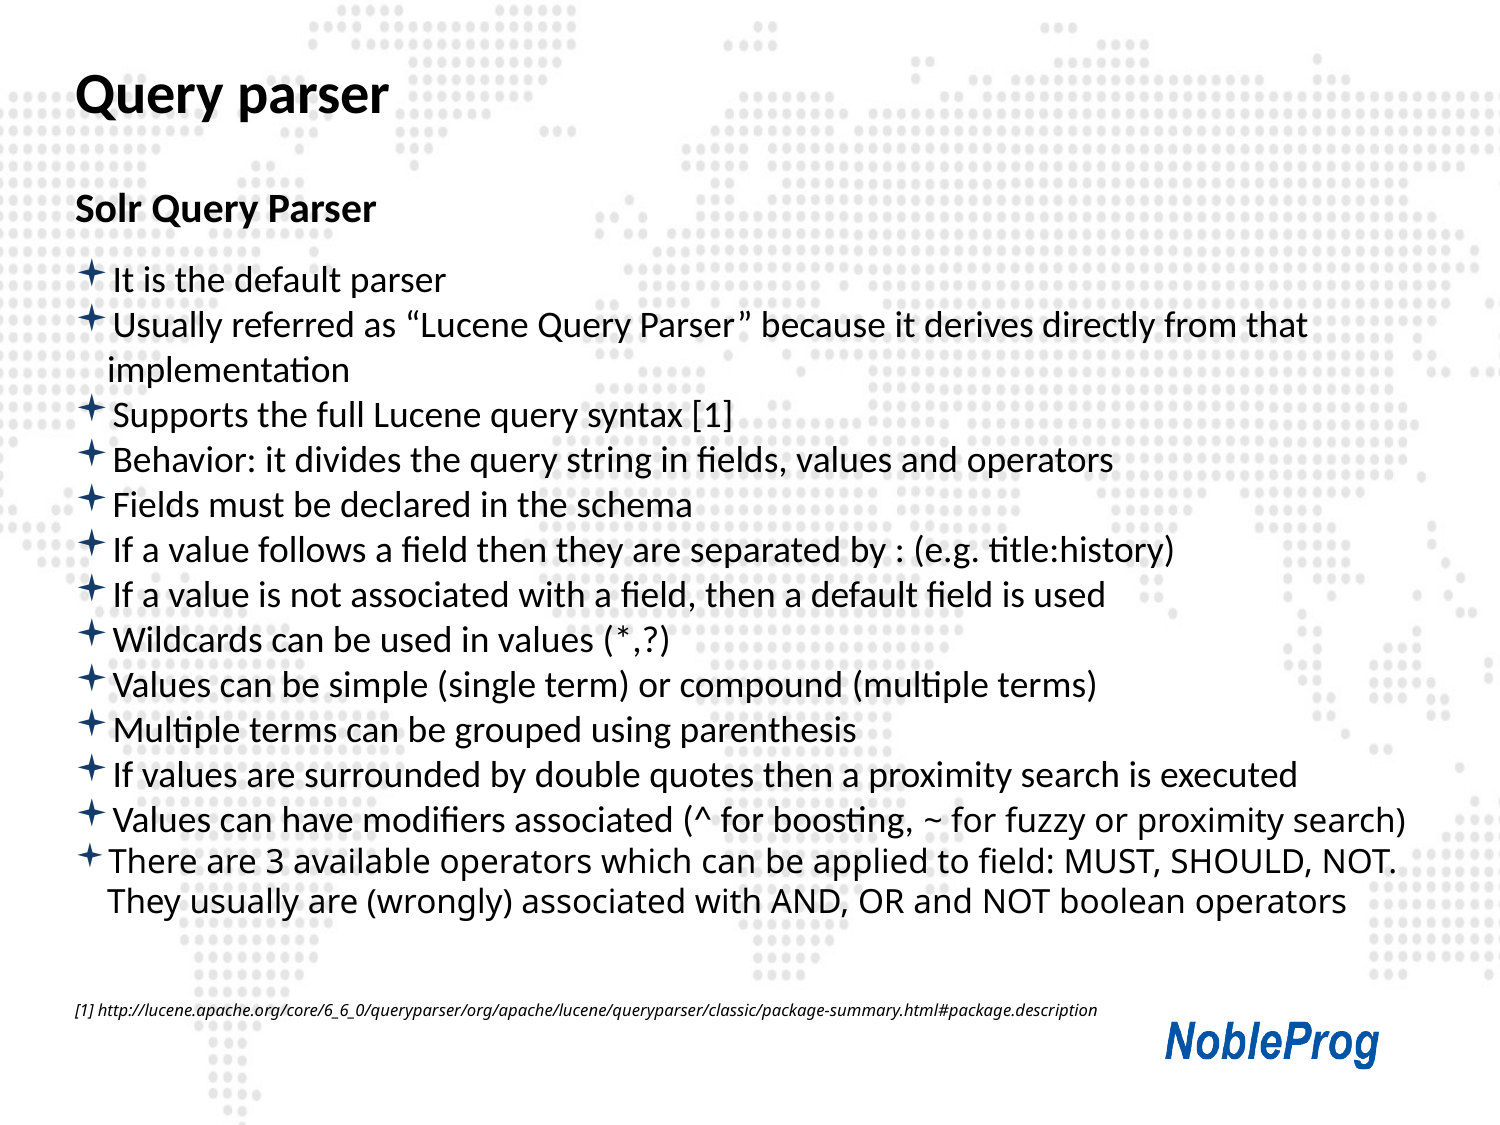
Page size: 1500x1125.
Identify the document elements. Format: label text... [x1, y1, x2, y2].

picture [0, 0, 1500, 1125]
text_box Query parser [75, 55, 1425, 180]
text_box Solr Query Parser [75, 180, 1425, 255]
text_box It is the default parser Usually referred as “Lucene Query Parser” because it derives directly from that implementation Supports the full Lucene query syntax [1] Behavior: it divides the query string in fields, values and operators Fields must be declared in the schema If a value follows a field then they are separated by : (e.g. title:history) If a value is not associated with a field, then a default field is used Wildcards can be used in values (*,?) Values can be simple (single term) or compound (multiple terms) Multiple terms can be grouped using parenthesis If values are surrounded by double quotes then a proximity search is executed Values can have modifiers associated (^ for boosting, ~ for fuzzy or proximity search) There are 3 available operators which can be applied to field: MUST, SHOULD, NOT. They usually are (wrongly) associated with AND, OR and NOT boolean operators [1] http://lucene.apache.org/core/6_6_0/queryparser/org/apache/lucene/queryparser/classic/package-summary.html#package.description [75, 255, 1425, 906]
